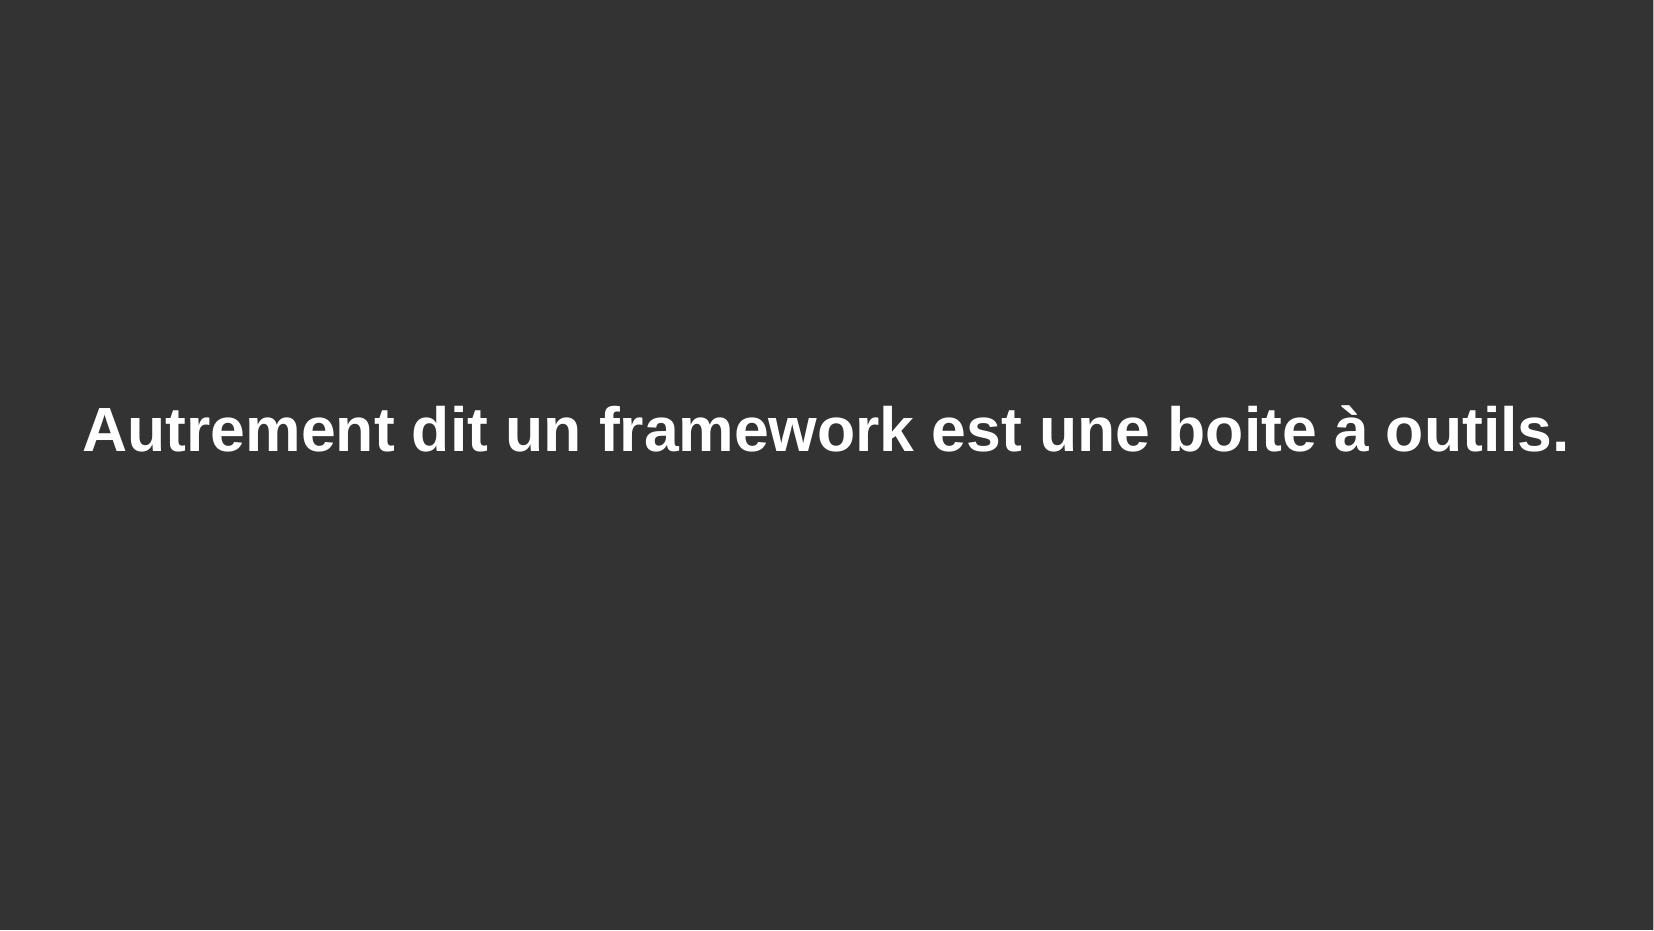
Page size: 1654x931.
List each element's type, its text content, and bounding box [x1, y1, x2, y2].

title Autrement dit un framework est une boite à outils. [31, 394, 1622, 536]
